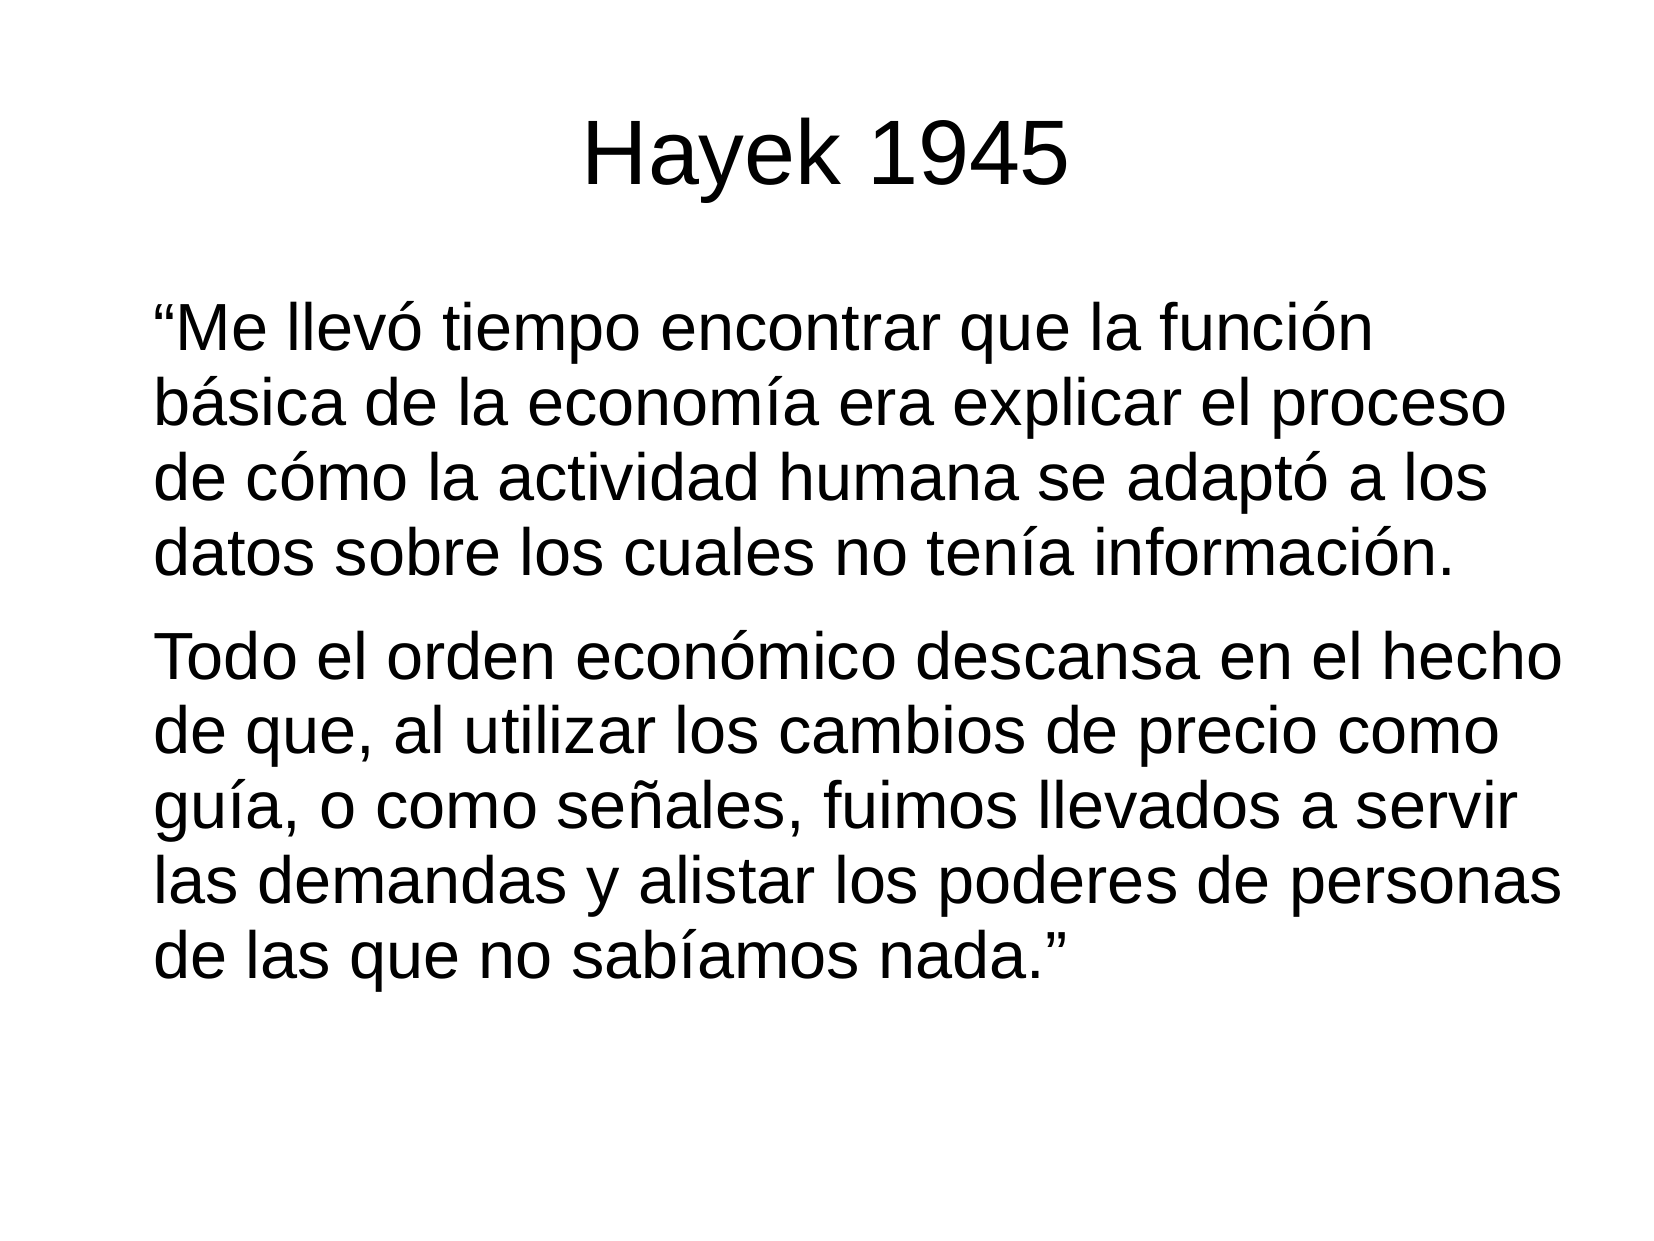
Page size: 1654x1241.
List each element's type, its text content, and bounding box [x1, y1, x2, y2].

title Hayek 1945 [82, 49, 1571, 257]
list “Me llevó tiempo encontrar que la función básica de la economía era explicar el proceso de cómo la actividad humana se adaptó a los datos sobre los cuales no tenía información. Todo el orden económico descansa en el hecho de que, al utilizar los cambios de precio como guía, o como señales, fuimos llevados a servir las demandas y alistar los poderes de personas de las que no sabíamos nada.” [82, 290, 1571, 1010]
